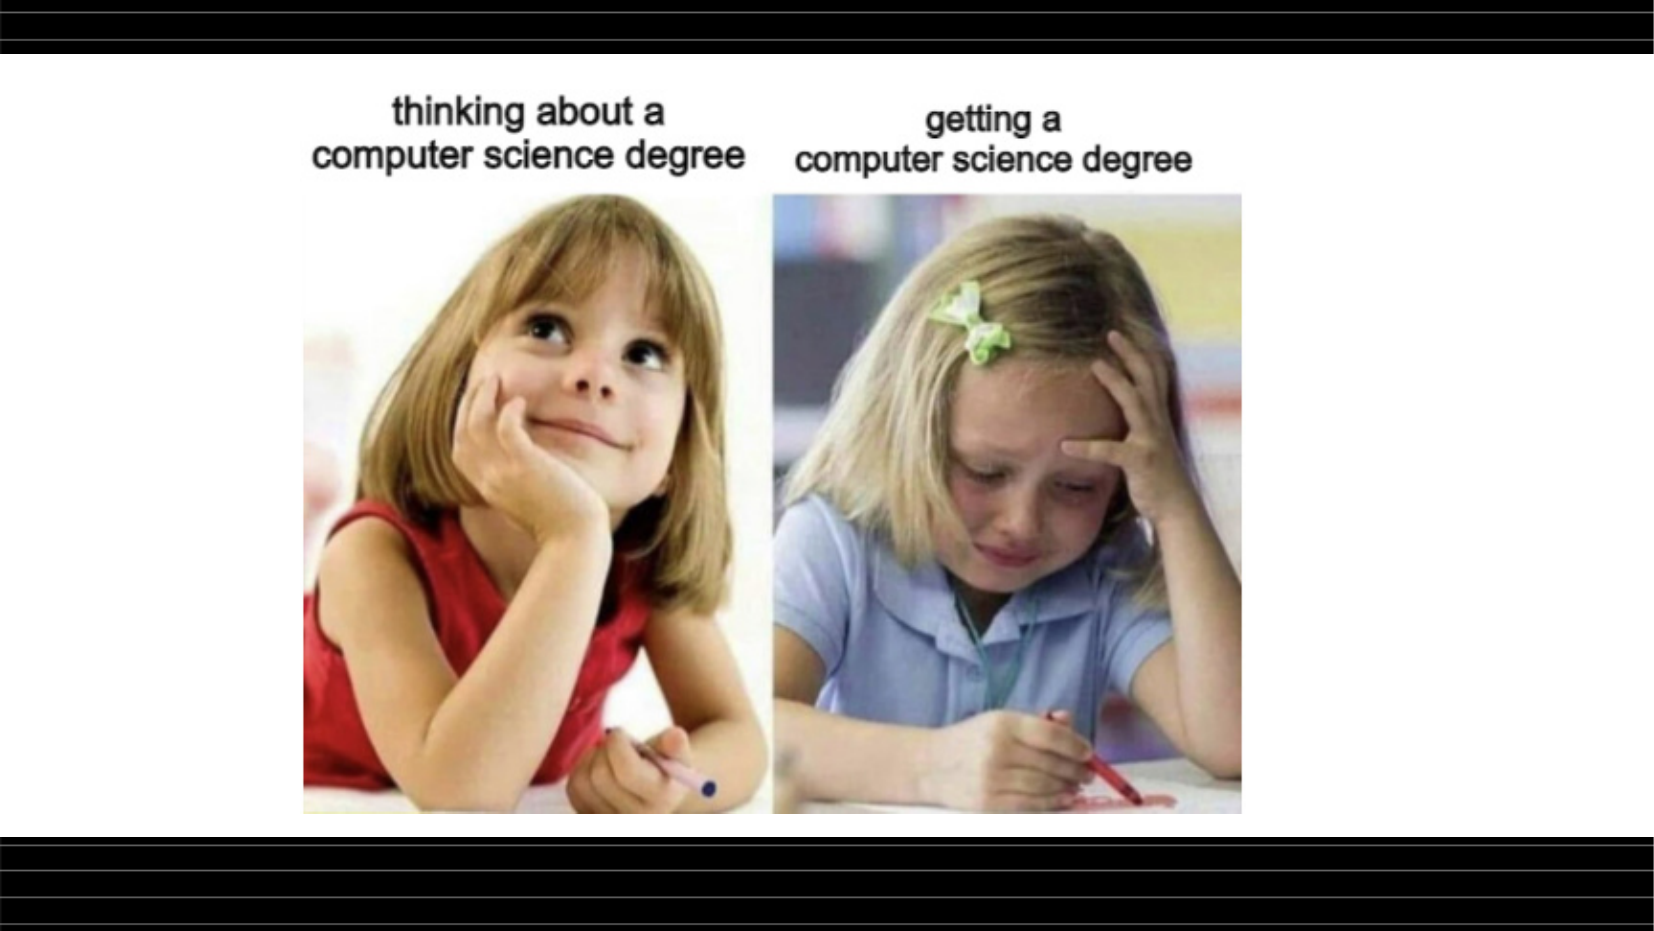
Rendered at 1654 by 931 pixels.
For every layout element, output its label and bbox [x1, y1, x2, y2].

picture [0, 0, 1654, 54]
picture [0, 837, 1654, 931]
picture [300, 89, 1246, 814]
